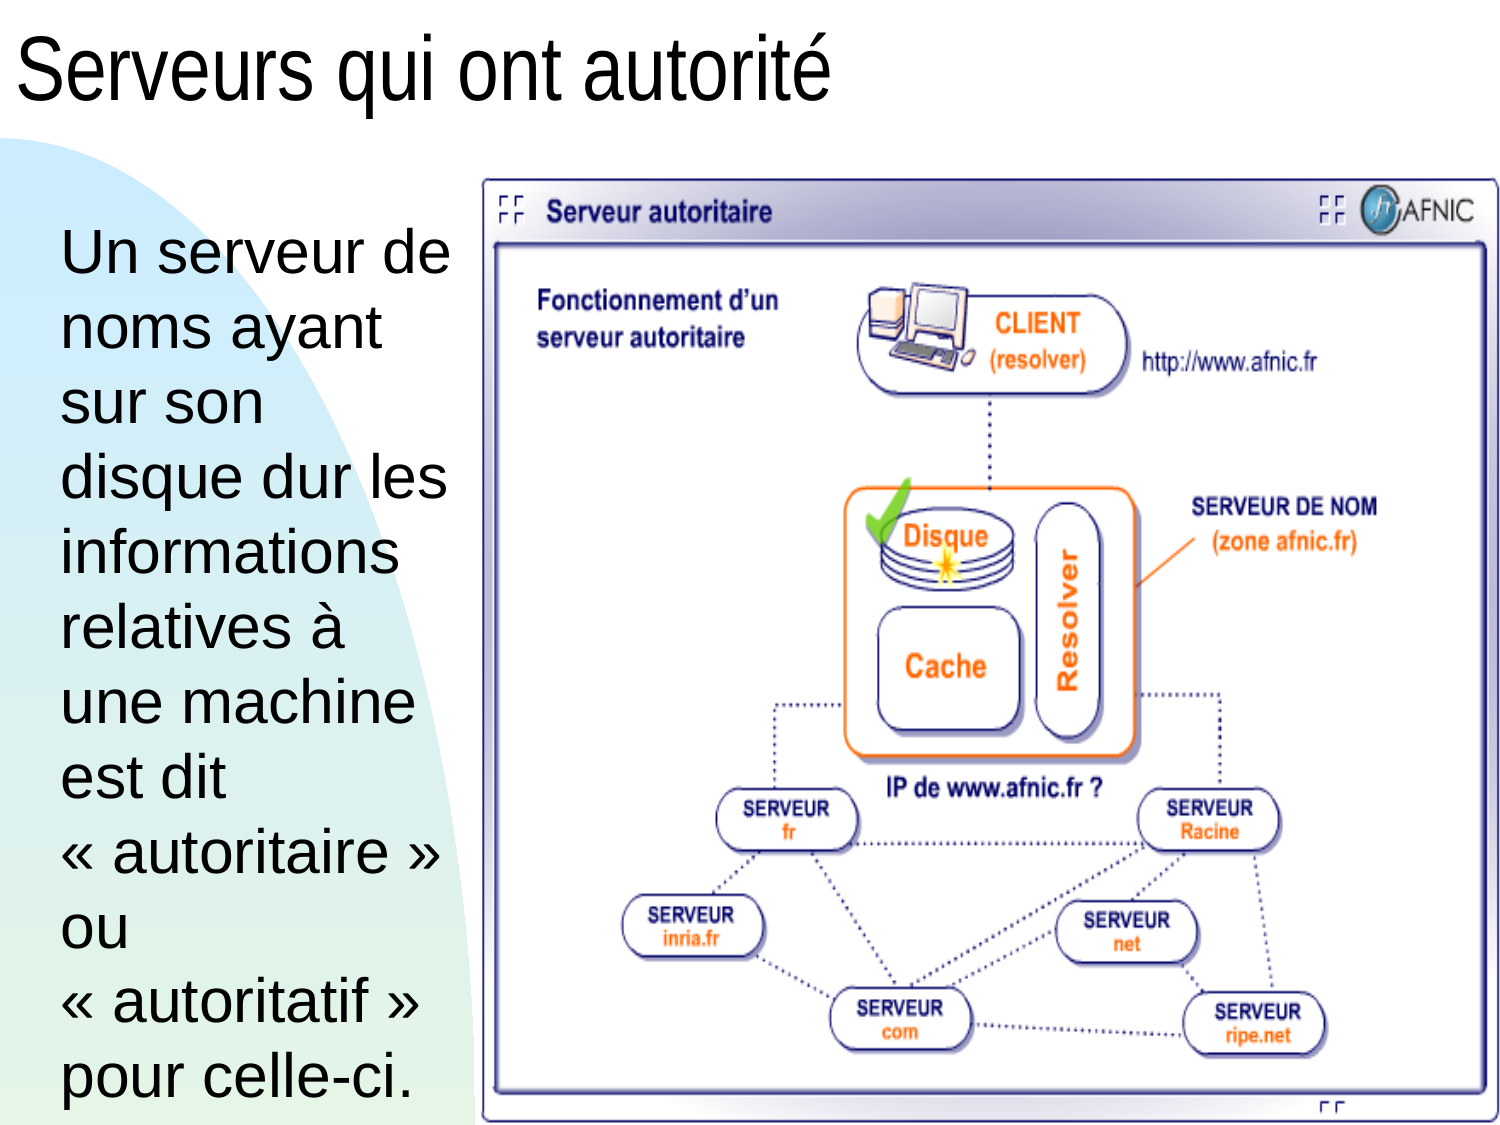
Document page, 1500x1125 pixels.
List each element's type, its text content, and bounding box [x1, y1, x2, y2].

subtitle Un serveur de noms ayant sur son disque dur les informations relatives à une machine est dit « autoritaire » ou « autoritatif » pour celle-ci. [0, 203, 478, 1119]
title Serveurs qui ont autorité [0, 0, 1463, 148]
chart [481, 177, 1500, 1125]
